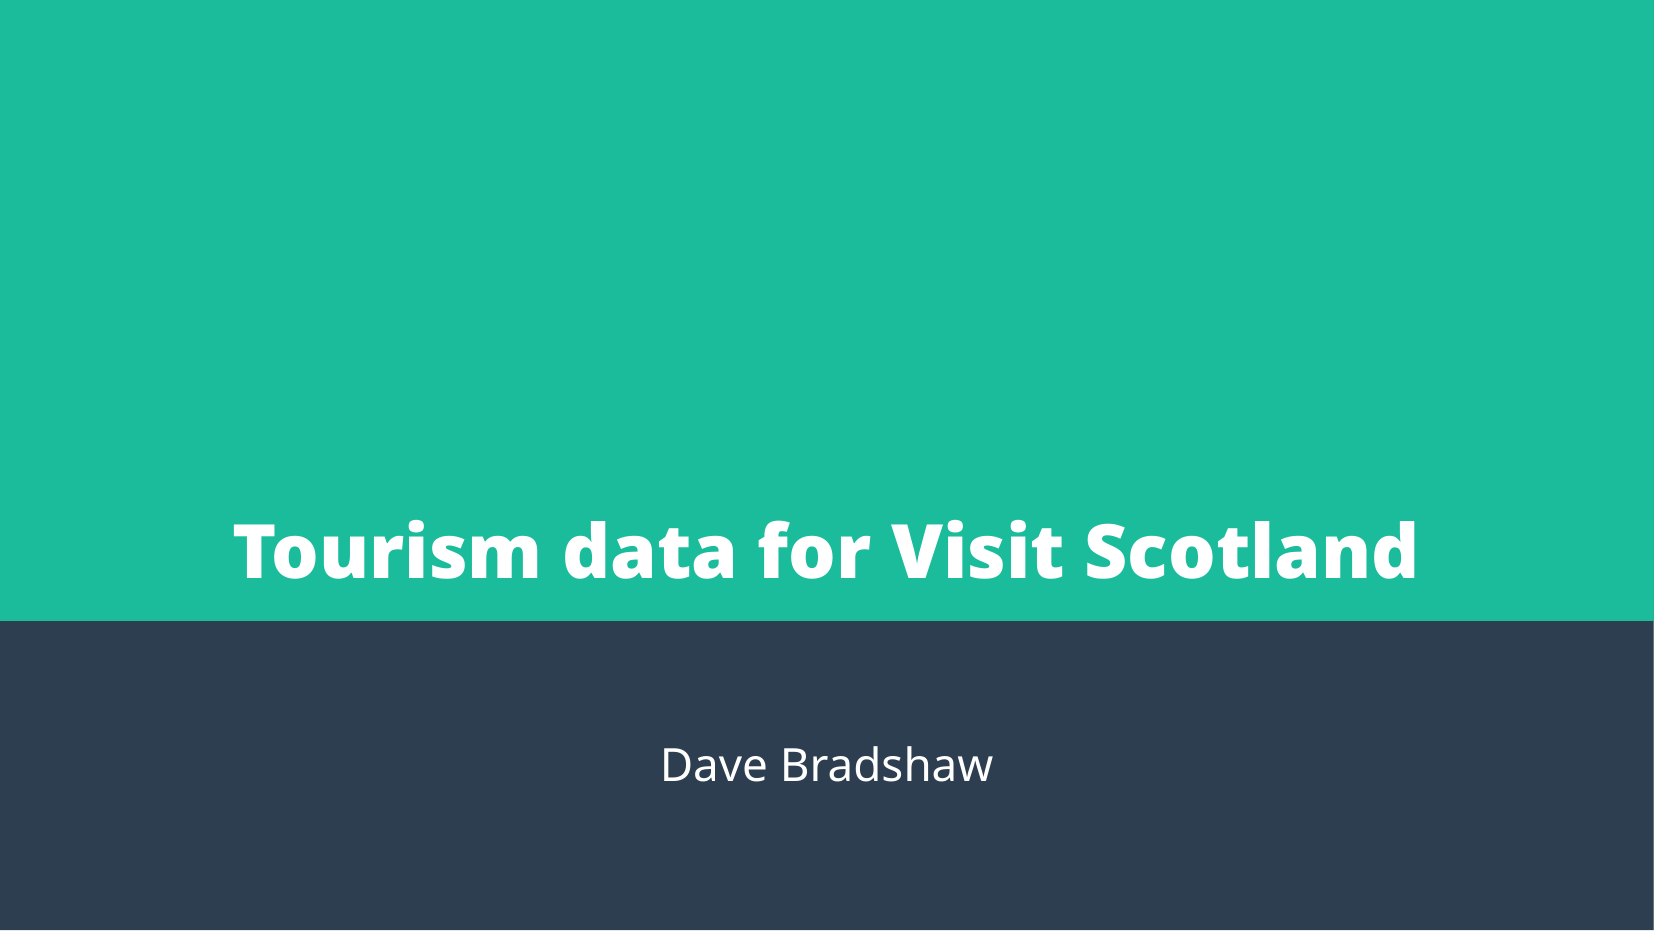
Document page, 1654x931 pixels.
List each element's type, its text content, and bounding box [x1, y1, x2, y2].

title Tourism data for Visit Scotland [59, 453, 1595, 595]
subtitle Dave Bradshaw [59, 642, 1595, 886]
